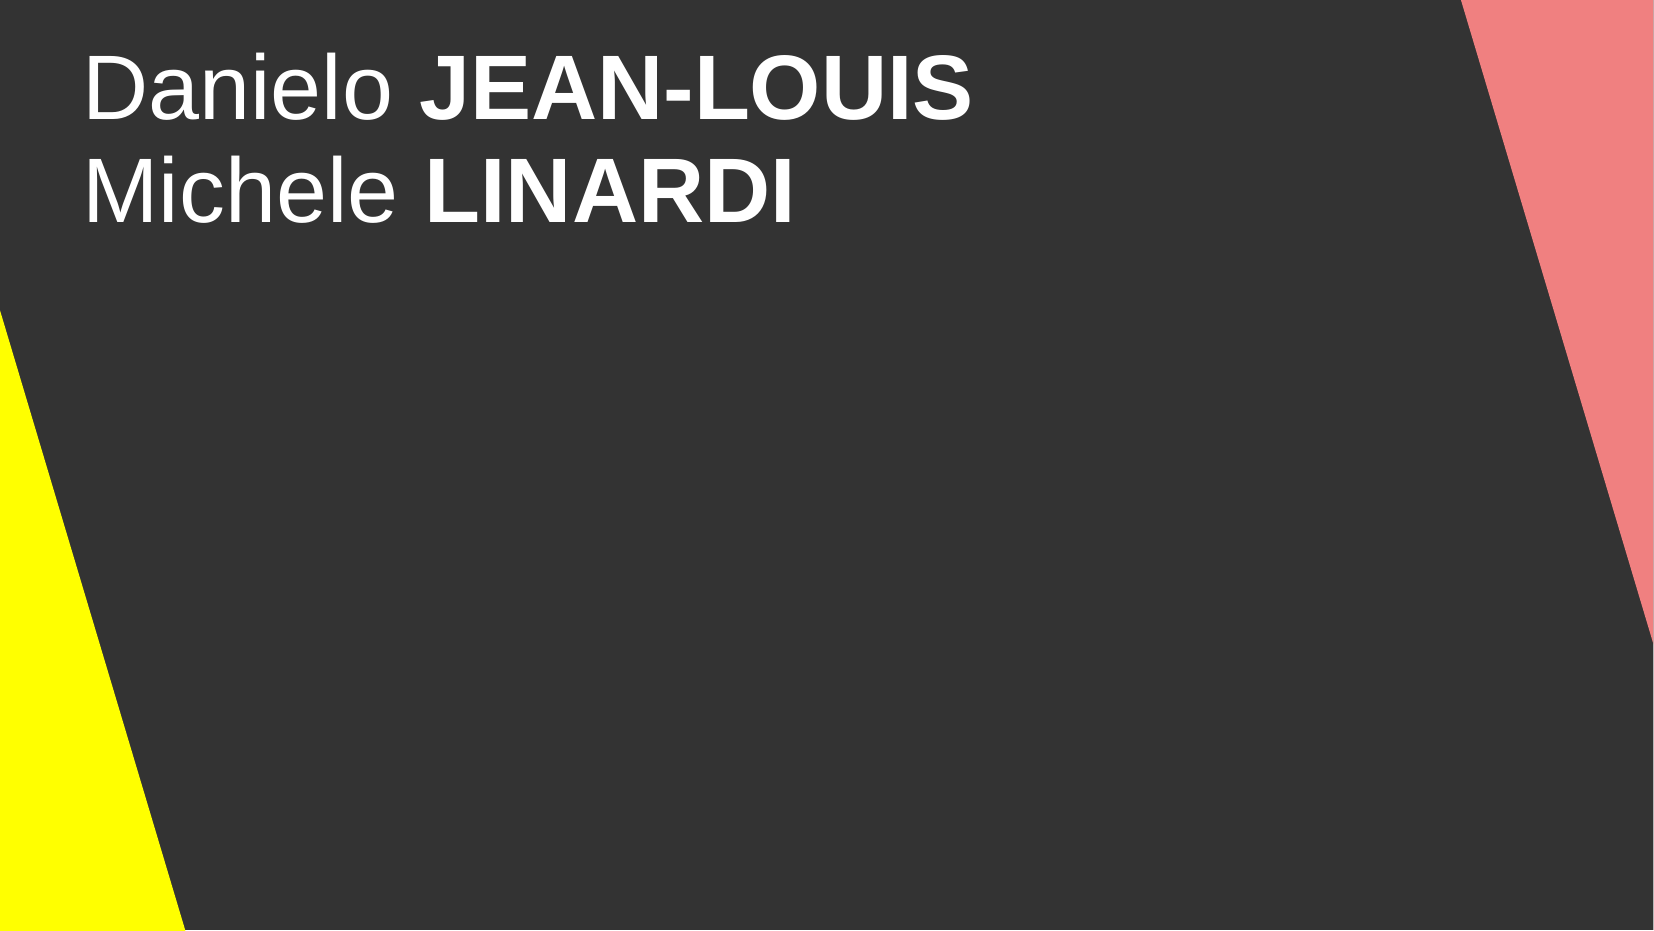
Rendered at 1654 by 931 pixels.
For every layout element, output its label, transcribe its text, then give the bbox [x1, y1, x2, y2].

text_box [0, 310, 186, 931]
subtitle Danielo JEAN-LOUIS Michele LINARDI [82, 36, 1571, 758]
text_box [1460, 0, 1654, 647]
